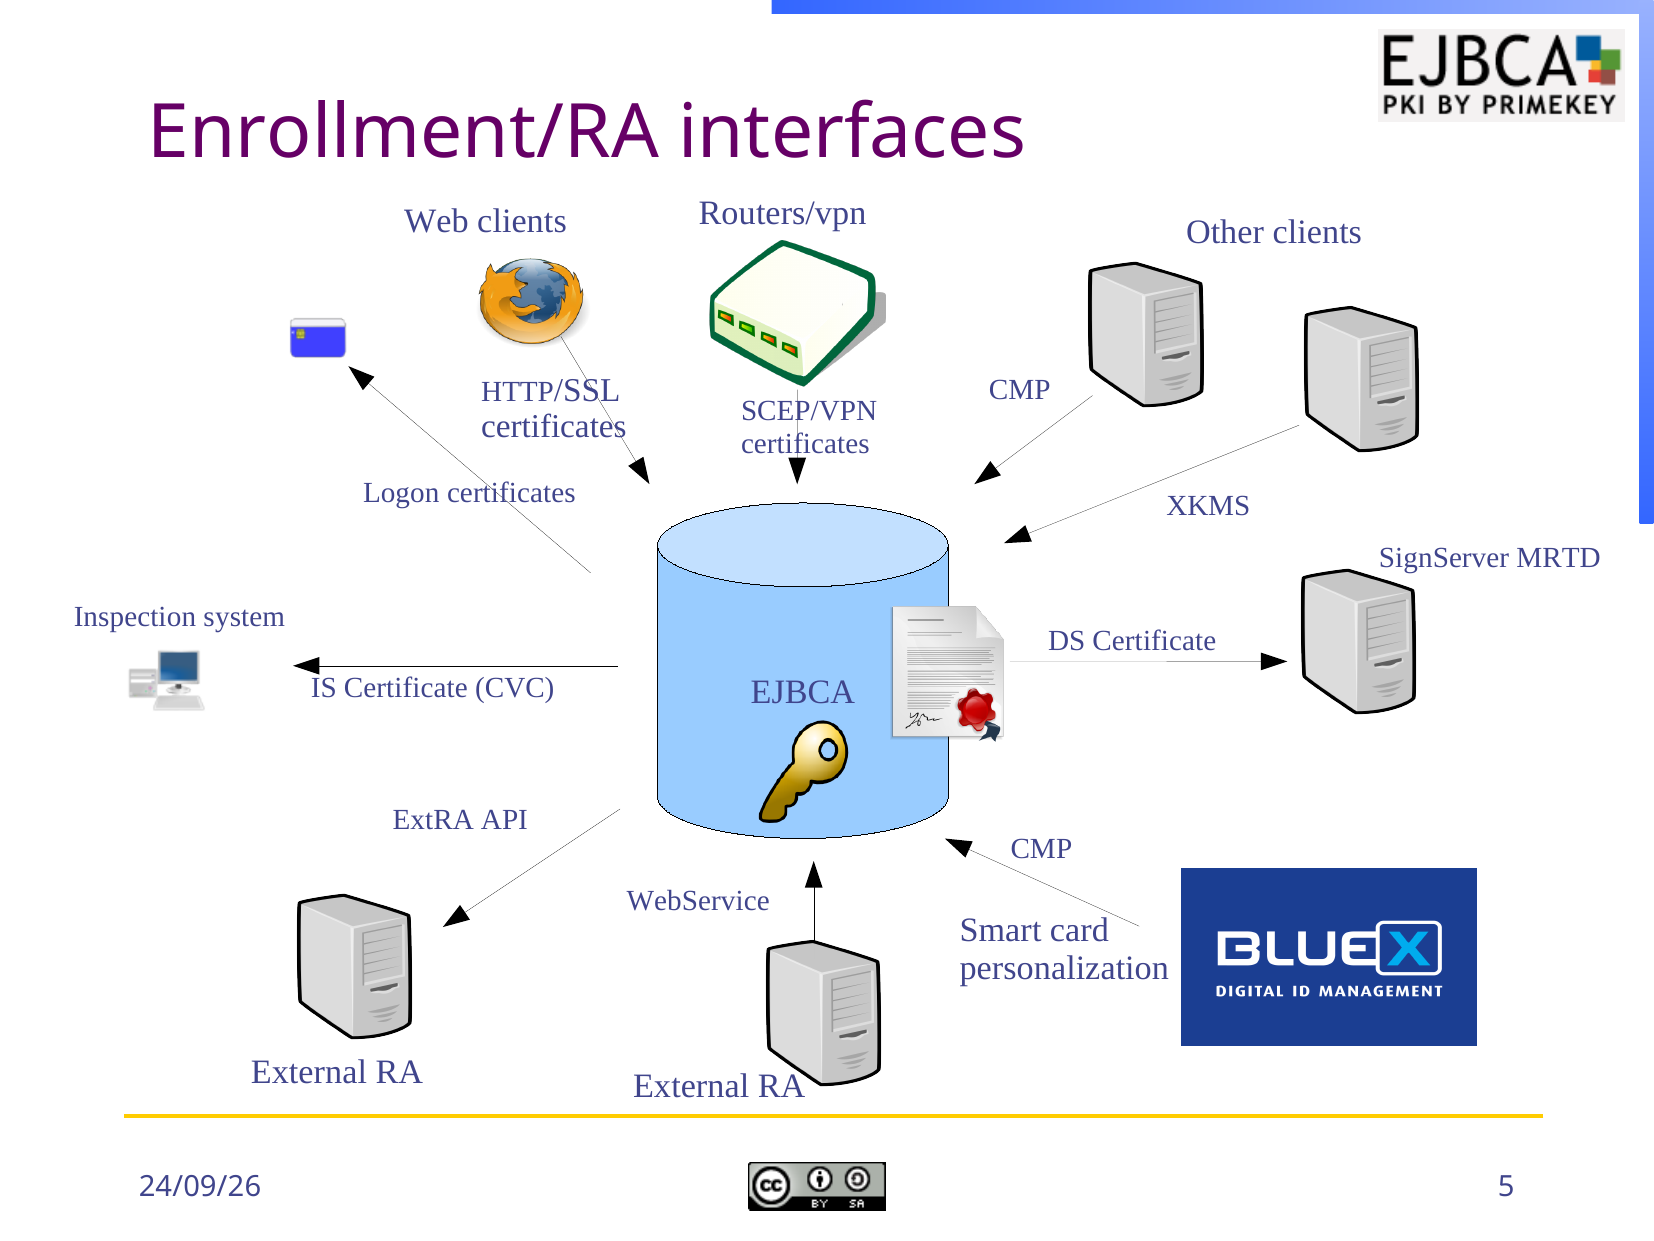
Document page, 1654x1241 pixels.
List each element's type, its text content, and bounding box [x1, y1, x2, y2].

text_box EJBCA [657, 547, 949, 839]
picture [1269, 543, 1447, 751]
picture [1378, 29, 1625, 122]
text_box CMP [974, 366, 1095, 427]
text_box DS Certificate [1033, 617, 1270, 665]
picture [878, 600, 1010, 742]
text_box CMP [995, 825, 1116, 886]
text_box Other clients [1171, 205, 1417, 266]
text_box Inspection system [59, 592, 302, 640]
picture [472, 256, 591, 351]
picture [1056, 236, 1235, 443]
picture [708, 247, 886, 387]
picture [1181, 868, 1477, 1046]
text_box XKMS [1151, 481, 1304, 543]
text_box External RA [236, 1045, 478, 1106]
picture [748, 1162, 886, 1211]
text_box Logon certificates [348, 468, 615, 517]
picture [1272, 280, 1450, 488]
picture [106, 640, 232, 727]
text_box SCEP/VPN certificates [726, 387, 969, 467]
text_box Web clients [389, 194, 620, 256]
picture [734, 914, 912, 1122]
text_box ExtRA API [377, 796, 603, 857]
text_box WebService [611, 877, 840, 938]
text_box SignServer MRTD [1364, 534, 1625, 582]
text_box Smart card personalization [944, 903, 1219, 1046]
text_box IS Certificate (CVC) [295, 663, 591, 711]
picture [755, 717, 853, 826]
text_box HTTP/SSL certificates [466, 363, 733, 453]
text_box External RA [618, 1059, 734, 1120]
picture [265, 307, 391, 485]
title Enrollment/RA interfaces [147, 20, 1264, 237]
text_box Routers/vpn [683, 186, 919, 247]
picture [265, 868, 443, 1045]
